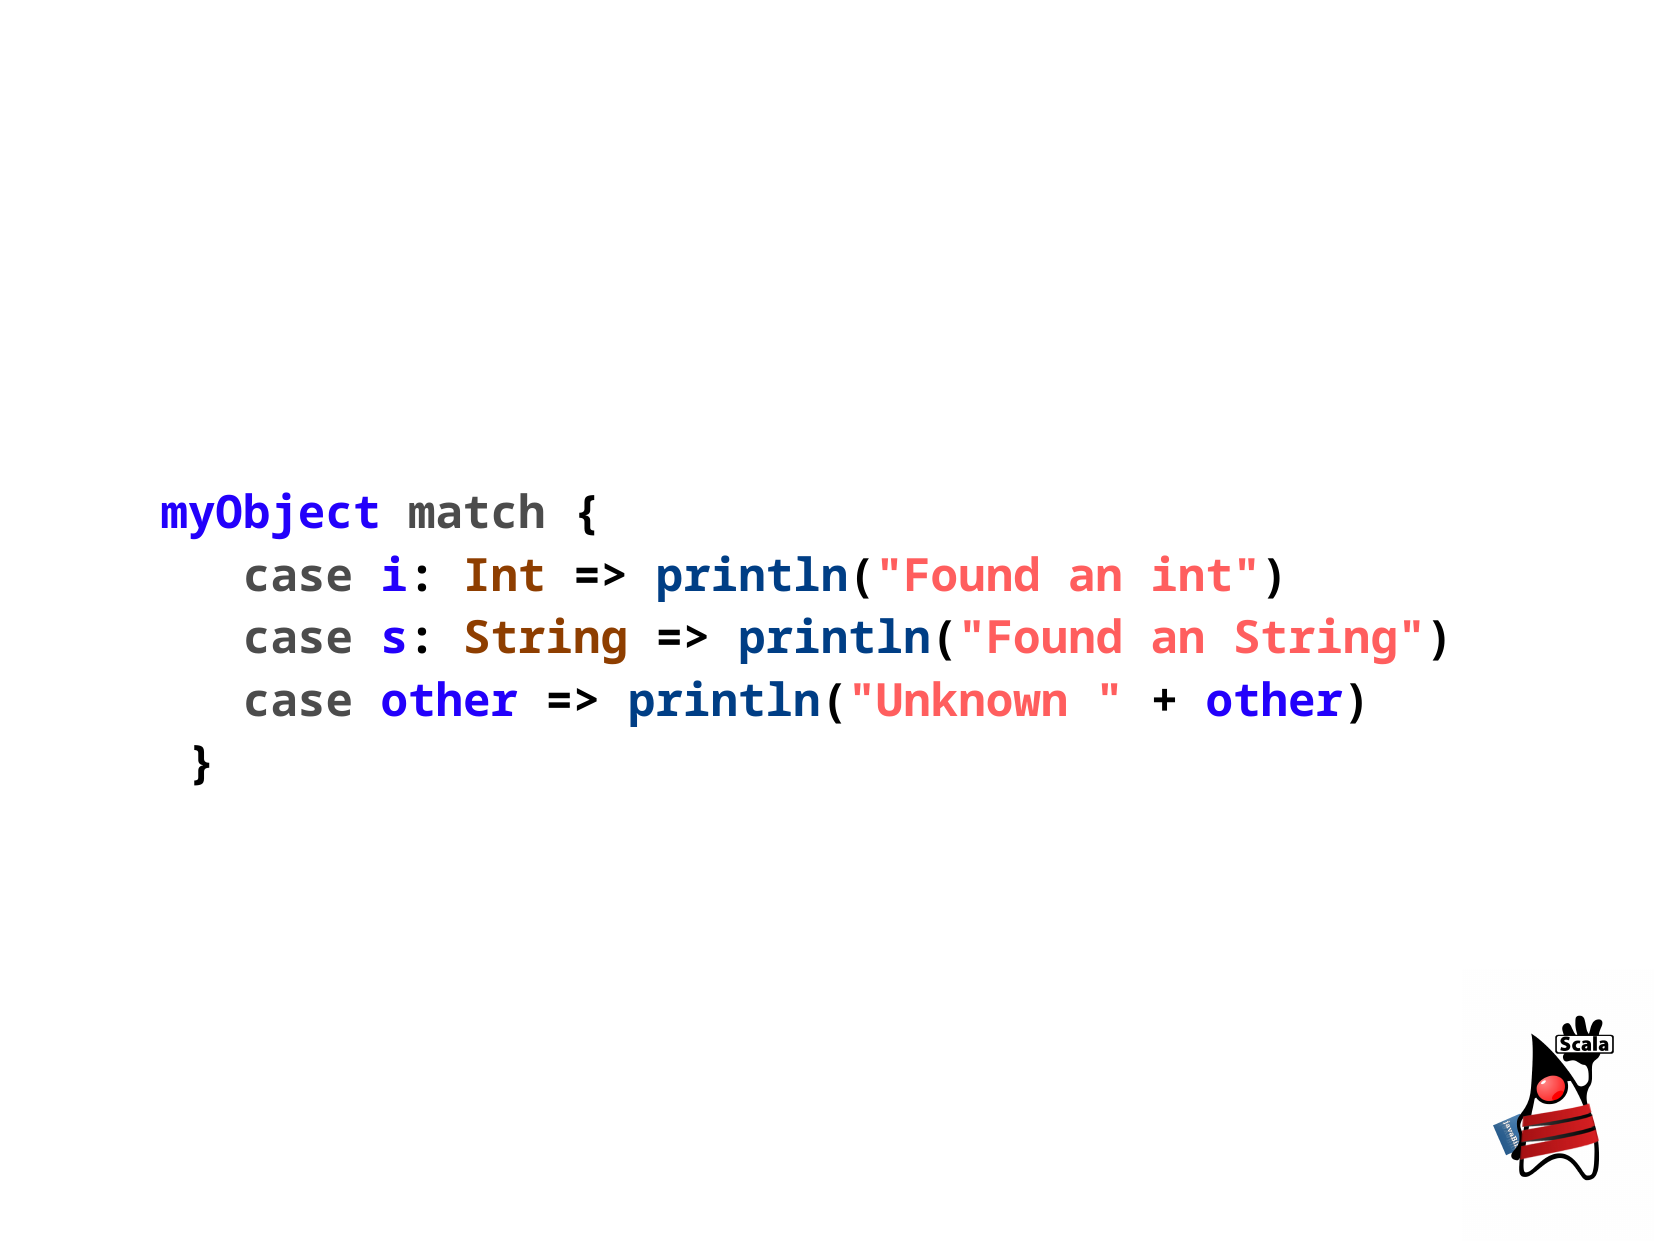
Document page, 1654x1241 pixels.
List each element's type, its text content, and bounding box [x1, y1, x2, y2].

text_box myObject match { case i: Int => println("Found an int") case s: String => println("Found an String") case other => println("Unknown " + other) } [118, 472, 1654, 746]
picture [1462, 969, 1654, 1241]
